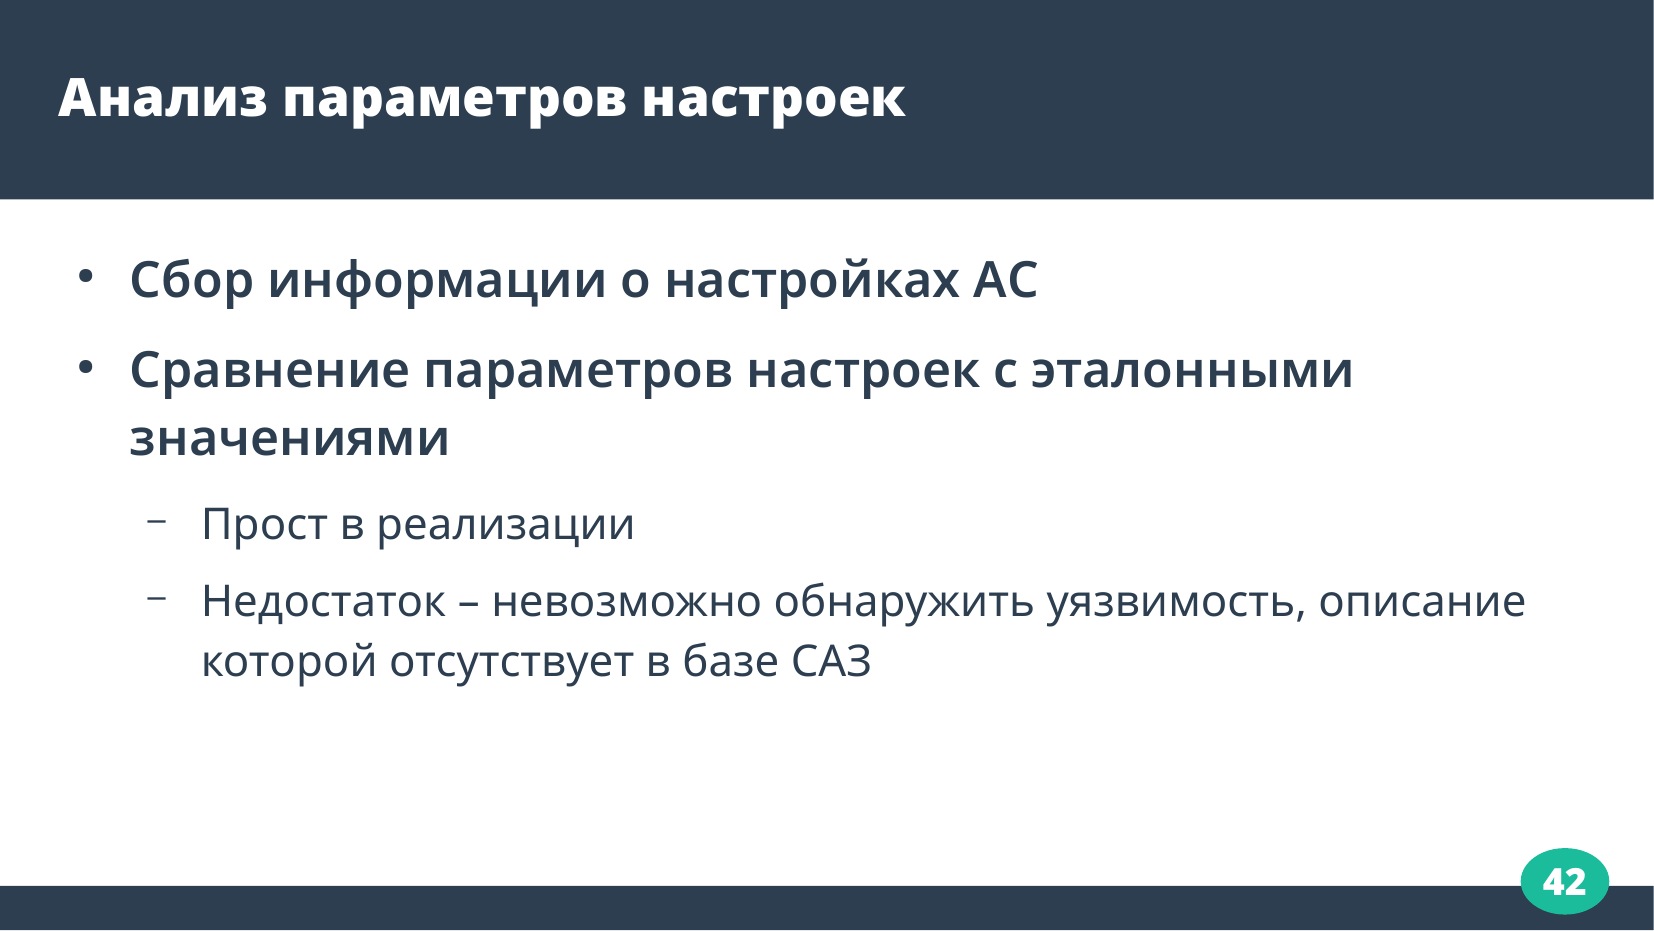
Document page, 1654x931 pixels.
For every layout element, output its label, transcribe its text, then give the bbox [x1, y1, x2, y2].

title Анализ параметров настроек [59, 37, 1595, 155]
list Сбор информации о настройках АС Сравнение параметров настроек с эталонными значениями Прост в реализации Недостаток – невозможно обнаружить уязвимость, описание которой отсутствует в базе САЗ [59, 243, 1595, 864]
